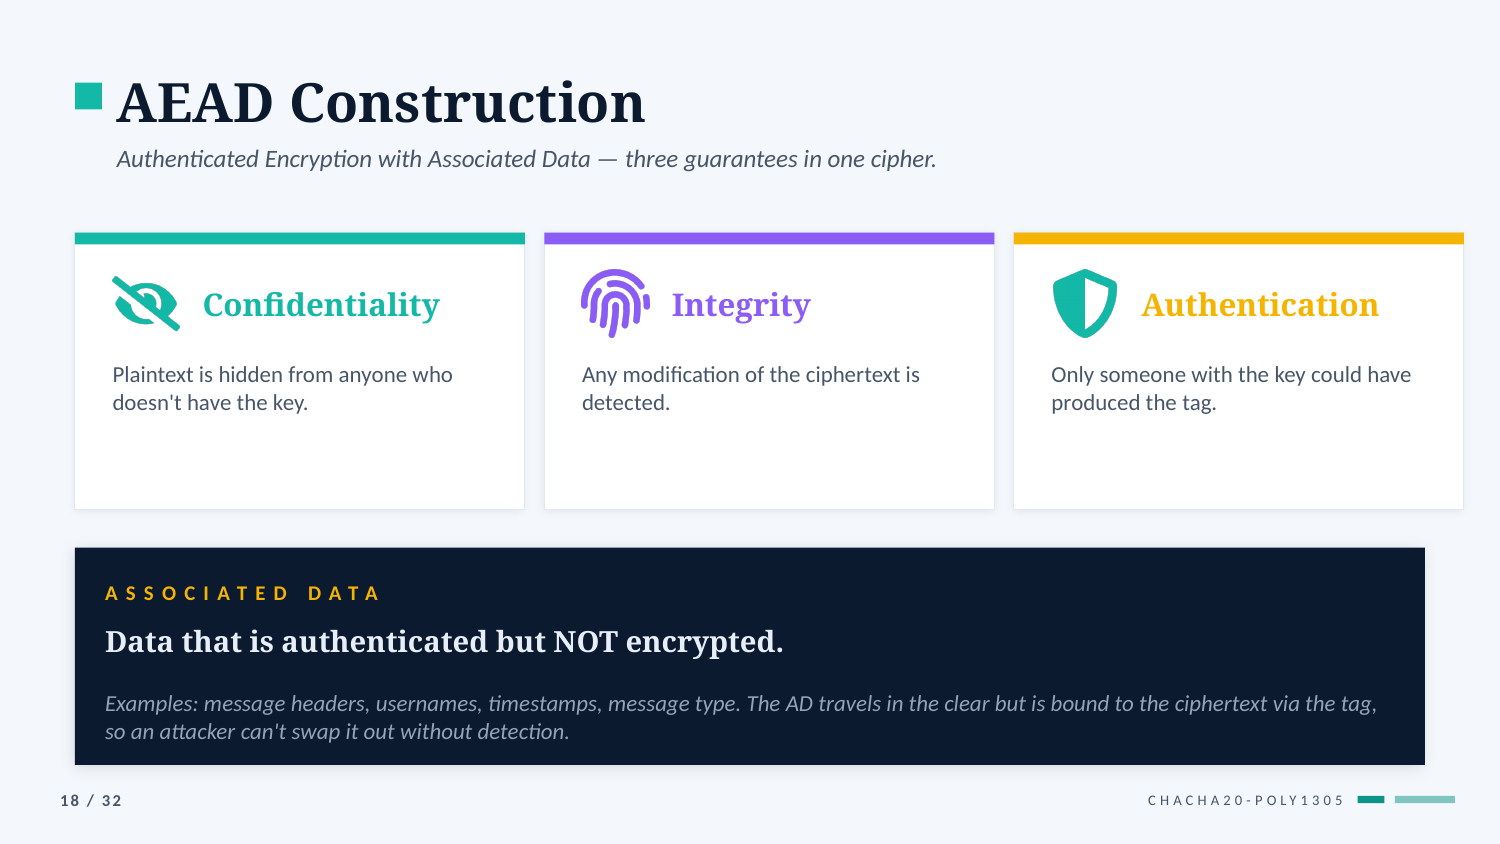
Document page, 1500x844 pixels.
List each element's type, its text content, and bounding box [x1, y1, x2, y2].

text_box [74, 547, 1425, 765]
text_box [75, 82, 102, 110]
text_box ASSOCIATED DATA [104, 569, 1395, 615]
text_box Authentication [1141, 266, 1442, 342]
text_box Examples: message headers, usernames, timestamps, message type. The AD travels in the clear but is bound to the ciphertext via the tag, so an attacker can't swap it out without detection. [104, 675, 1395, 758]
text_box Only someone with the key could have produced the tag. [1051, 360, 1434, 503]
text_box [1394, 795, 1455, 804]
text_box [544, 232, 995, 510]
text_box 18 / 32 [59, 780, 210, 819]
text_box [1357, 795, 1385, 804]
text_box AEAD Construction [116, 60, 1422, 142]
text_box Integrity [671, 266, 972, 342]
picture [581, 269, 650, 338]
text_box [74, 232, 525, 510]
text_box CHACHA20-POLY1305 [1050, 780, 1343, 819]
text_box Any modification of the ciphertext is detected. [581, 360, 965, 503]
text_box Authenticated Encryption with Associated Data — three guarantees in one cipher. [116, 142, 1422, 188]
text_box Data that is authenticated but NOT encrypted. [104, 615, 1395, 668]
text_box [1013, 232, 1464, 510]
text_box Confidentiality [202, 266, 503, 342]
picture [112, 269, 180, 338]
picture [1051, 269, 1119, 338]
text_box Plaintext is hidden from anyone who doesn't have the key. [112, 360, 495, 503]
